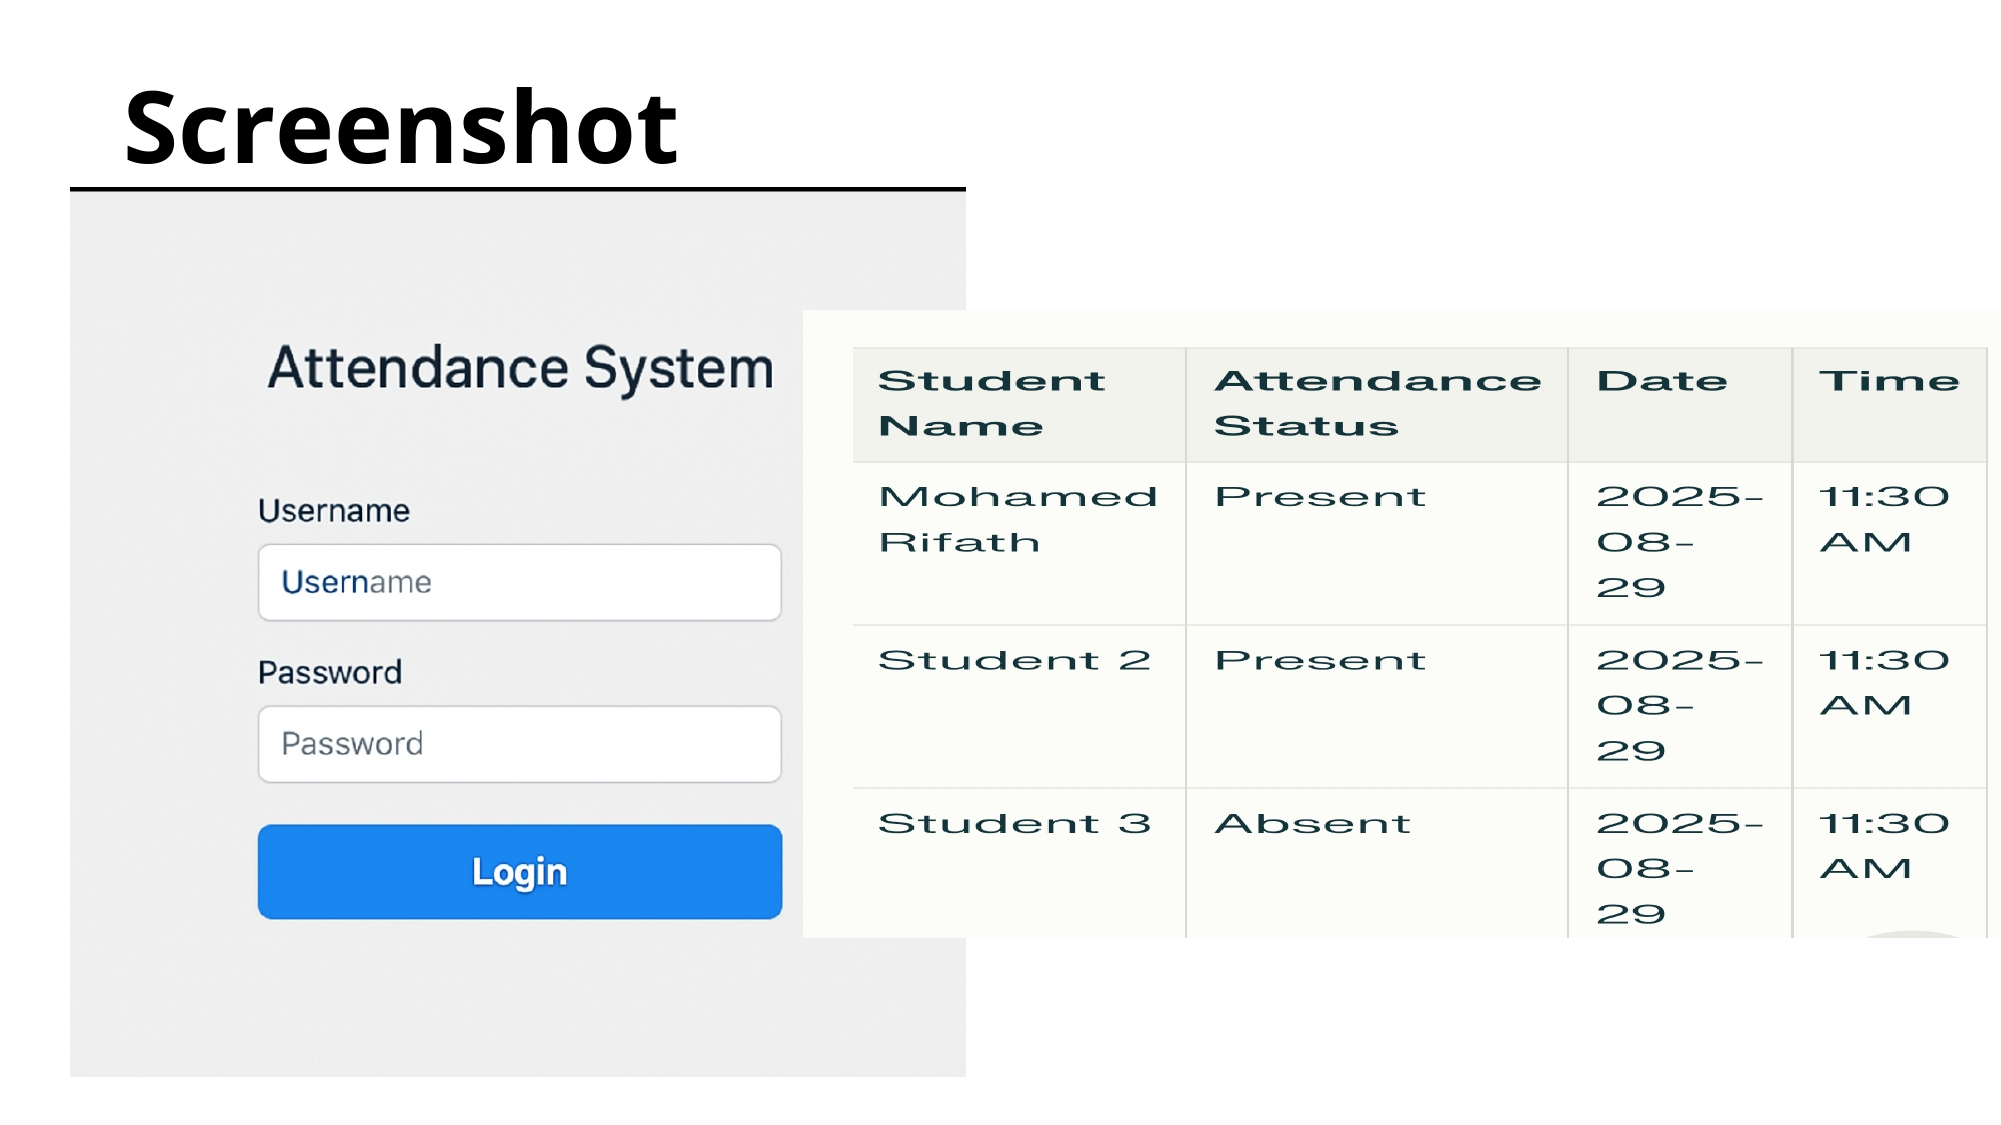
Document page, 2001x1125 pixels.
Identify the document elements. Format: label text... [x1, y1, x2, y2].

picture [70, 187, 2000, 1077]
title Screenshot [123, 63, 1877, 188]
